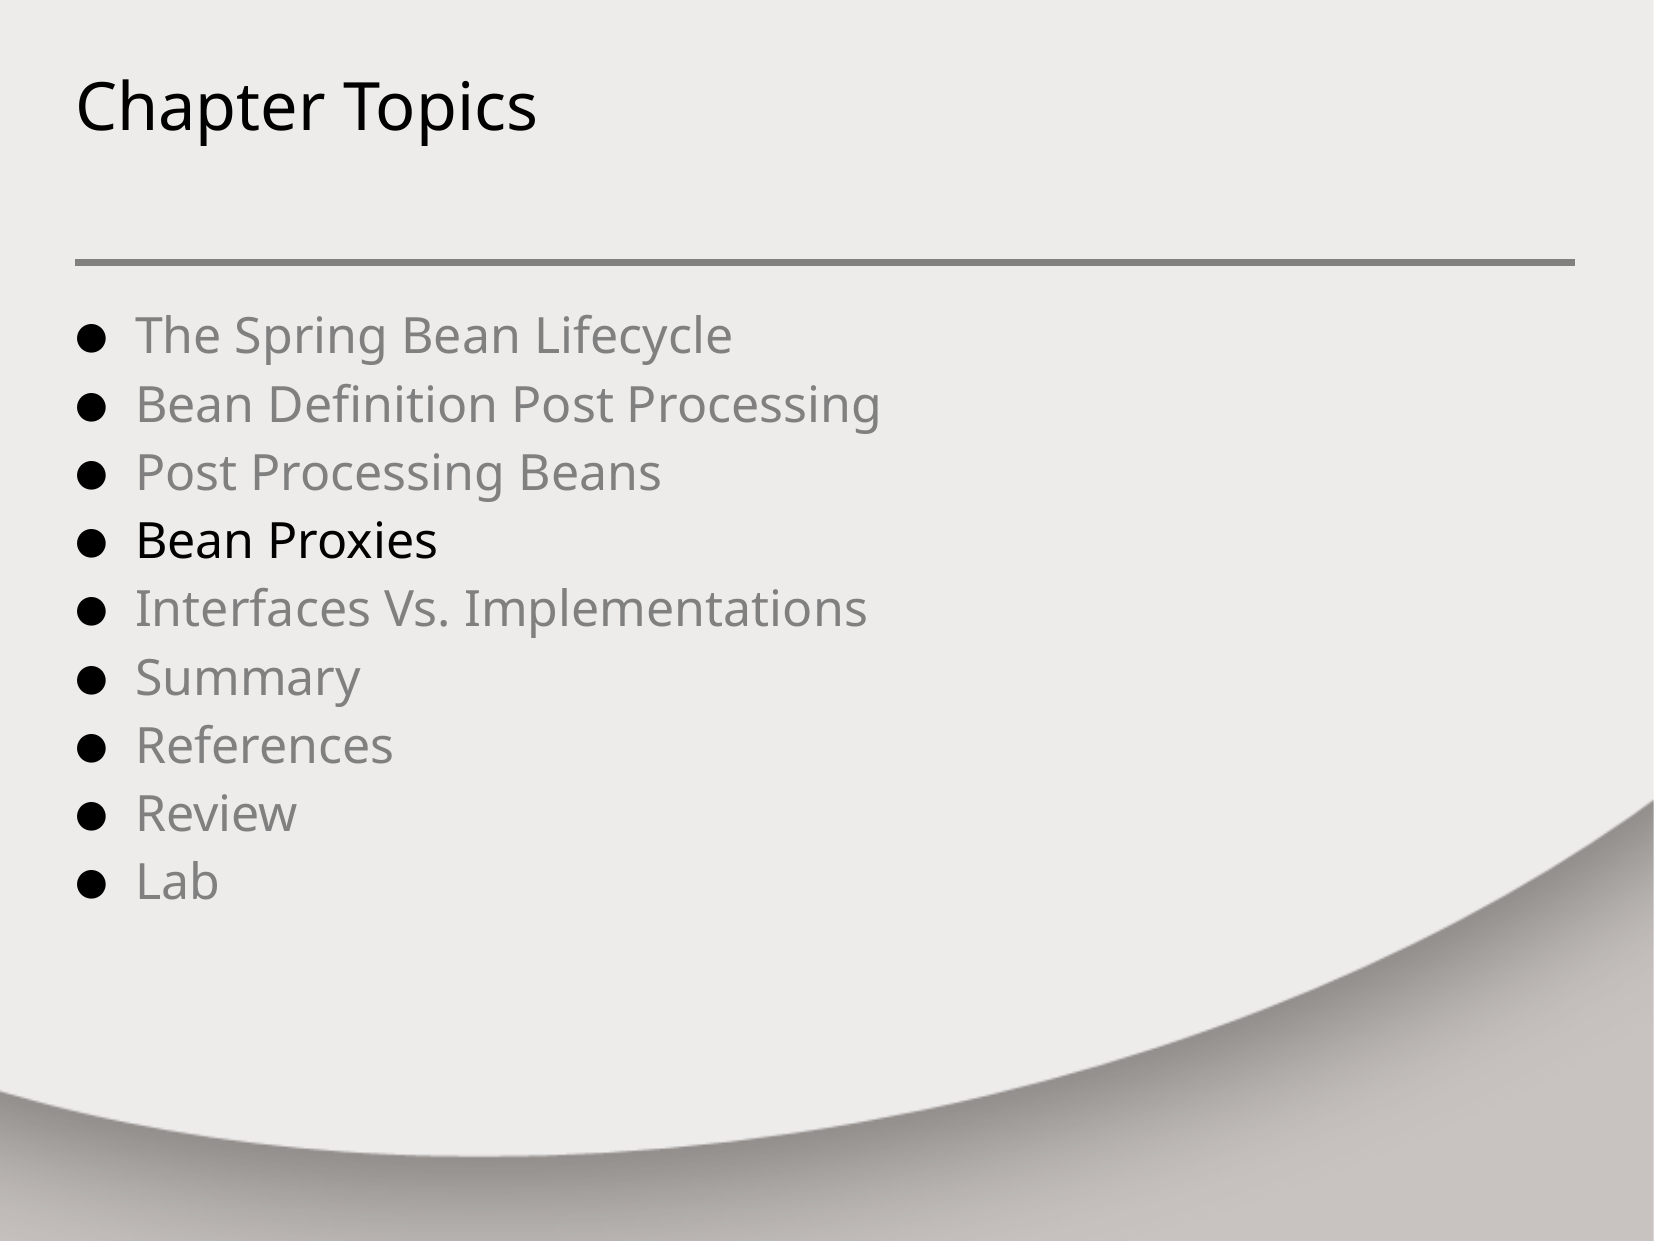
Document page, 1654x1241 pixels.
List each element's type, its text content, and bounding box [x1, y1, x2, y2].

list The Spring Bean Lifecycle Bean Definition Post Processing Post Processing Beans Bean Proxies Interfaces Vs. Implementations Summary References Review Lab [75, 300, 1576, 1163]
picture [0, 0, 1654, 1241]
title Chapter Topics [75, 75, 1576, 226]
